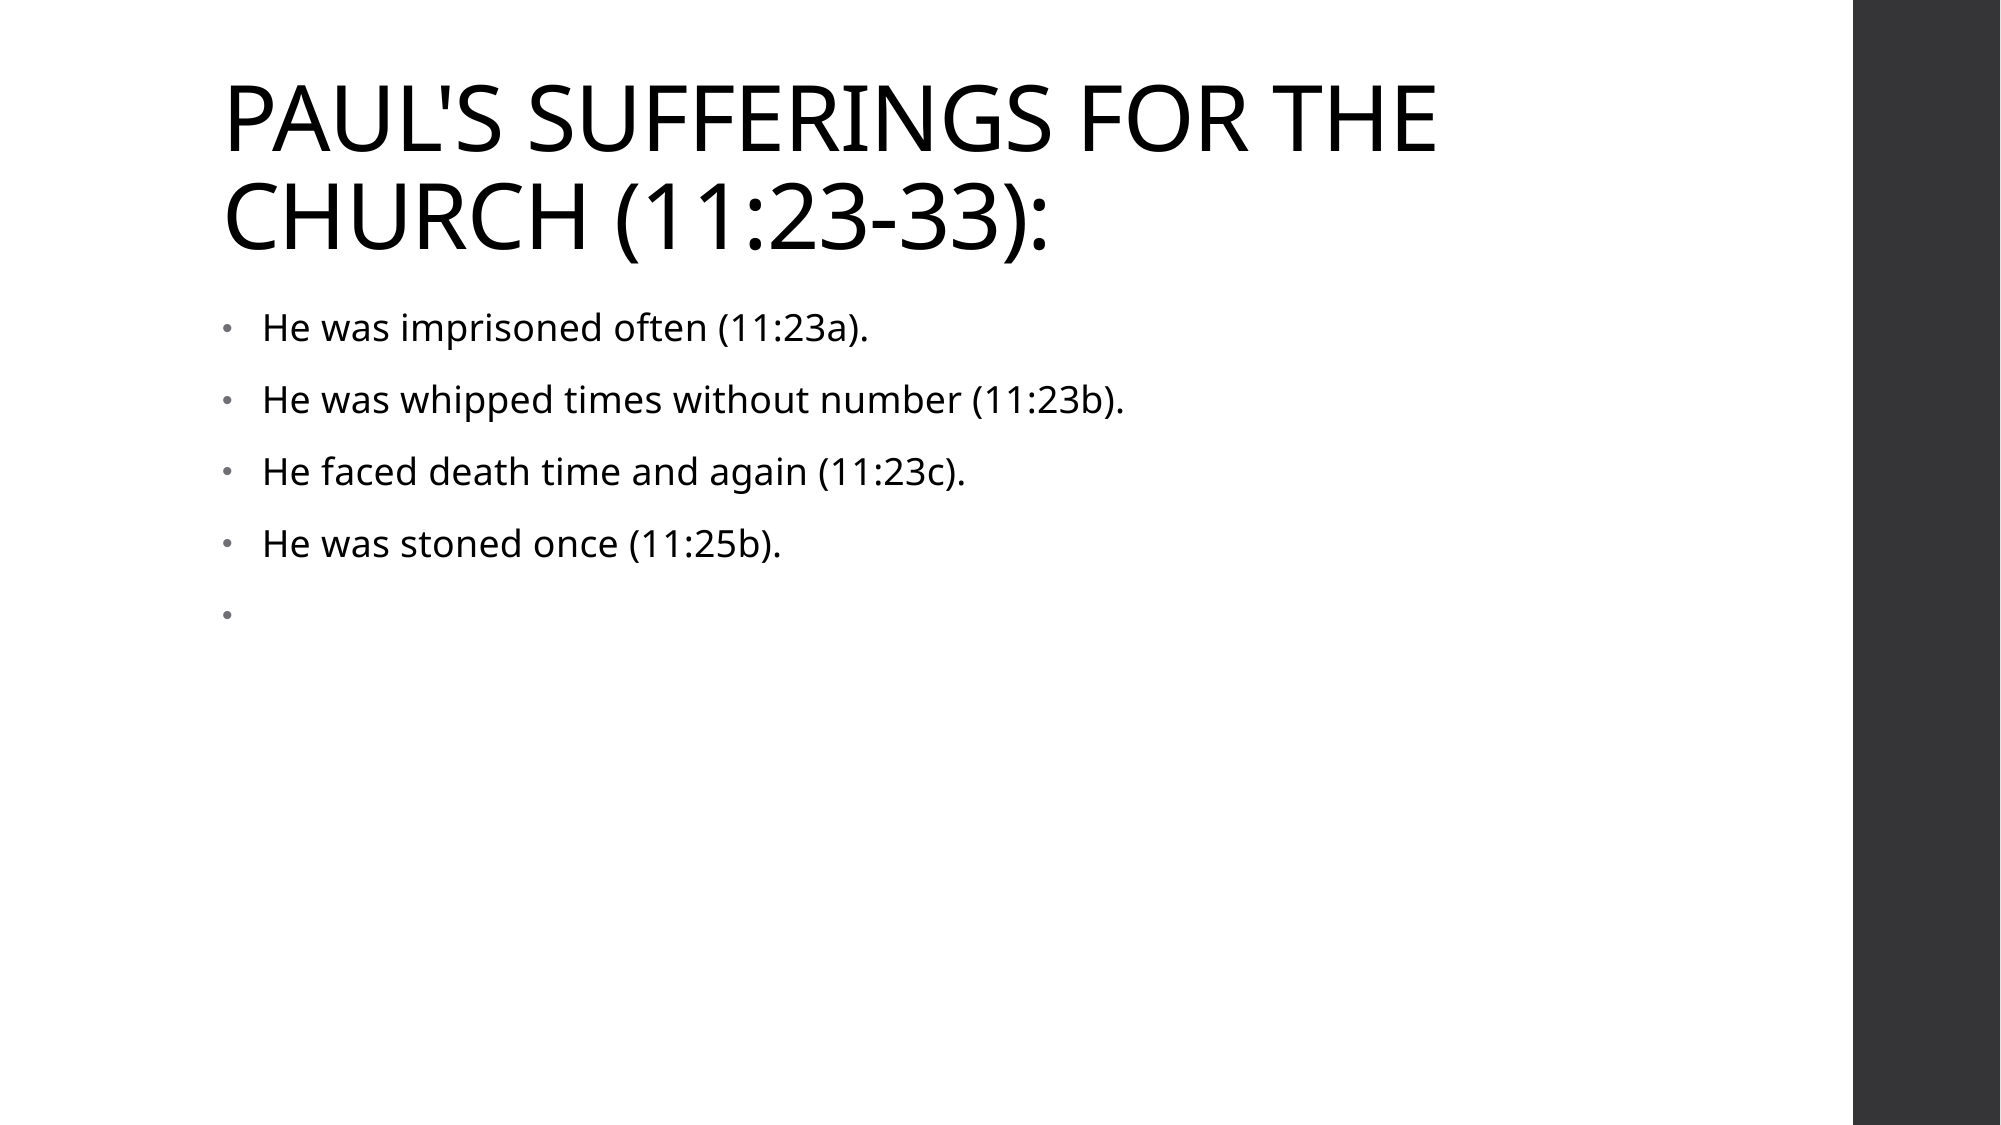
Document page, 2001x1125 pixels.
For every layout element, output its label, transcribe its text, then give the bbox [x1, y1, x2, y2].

title PAUL'S SUFFERINGS FOR THE CHURCH (11:23-33): [206, 60, 1797, 278]
list He was imprisoned often (11:23a). He was whipped times without number (11:23b). He faced death time and again (11:23c). He was stoned once (11:25b). [206, 299, 1617, 1014]
